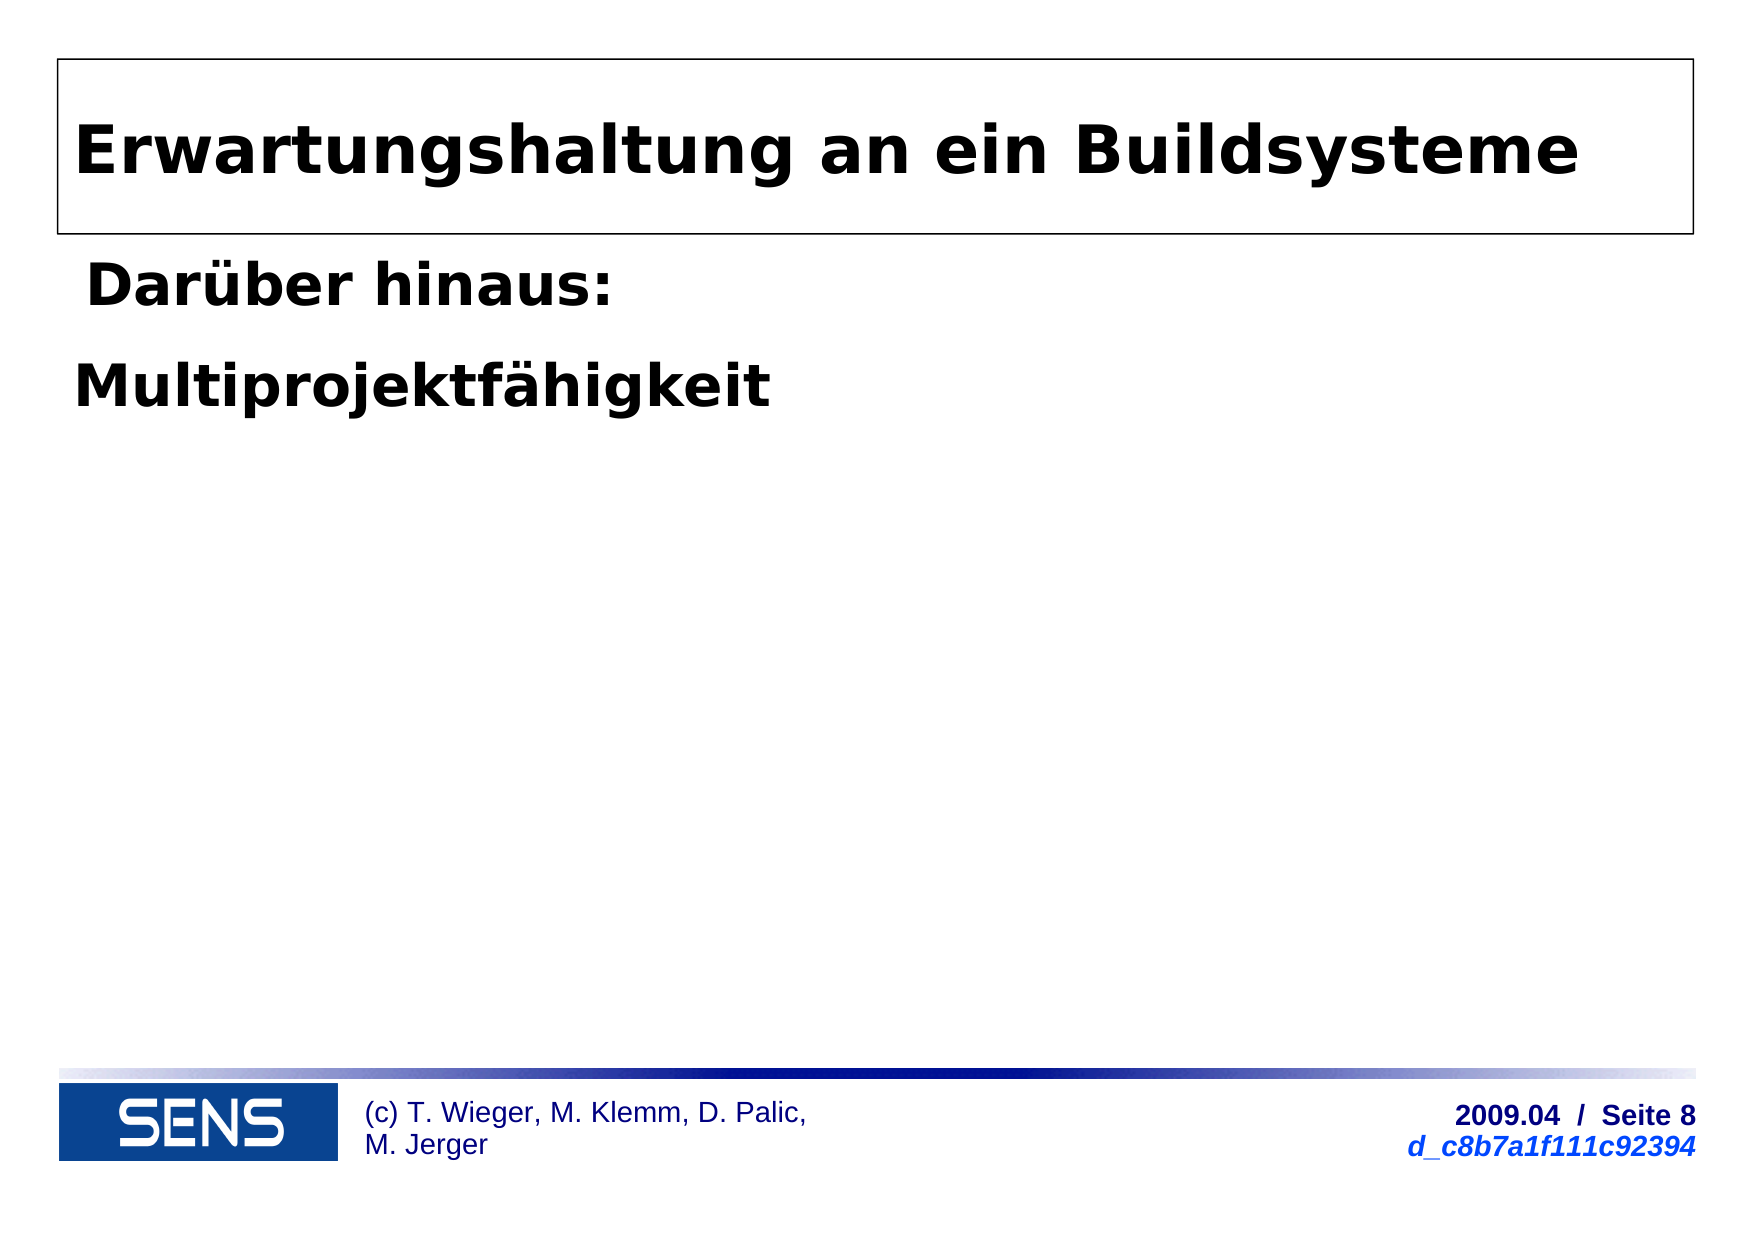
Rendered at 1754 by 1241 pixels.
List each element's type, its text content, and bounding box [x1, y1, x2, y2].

picture [59, 1068, 1696, 1079]
title Erwartungshaltung an ein Buildsysteme [73, 61, 1693, 241]
list Darüber hinaus: Multiprojektfähigkeit [73, 250, 1696, 1017]
picture [59, 1083, 338, 1161]
